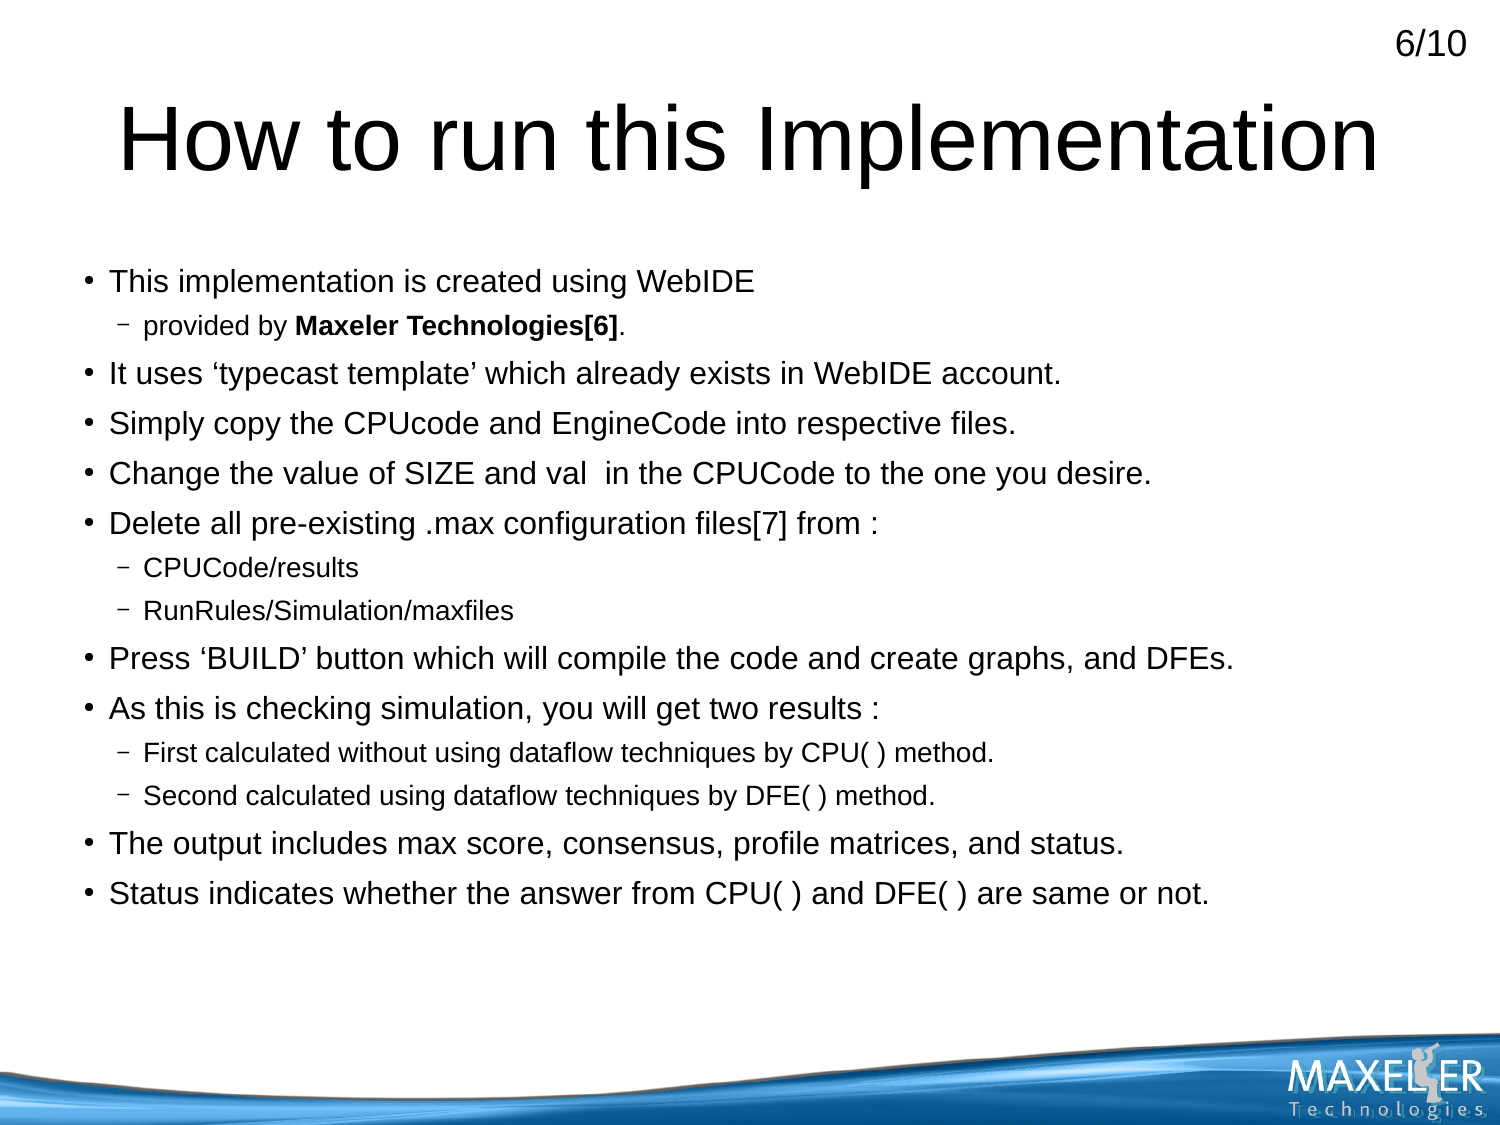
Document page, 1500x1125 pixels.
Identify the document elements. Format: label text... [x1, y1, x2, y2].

picture [0, 1023, 1500, 1125]
list This implementation is created using WebIDE provided by Maxeler Technologies[6]. It uses ‘typecast template’ which already exists in WebIDE account. Simply copy the CPUcode and EngineCode into respective files. Change the value of SIZE and val in the CPUCode to the one you desire. Delete all pre-existing .max configuration files[7] from : CPUCode/results RunRules/Simulation/maxfiles Press ‘BUILD’ button which will compile the code and create graphs, and DFEs. As this is checking simulation, you will get two results : First calculated without using dataflow techniques by CPU( ) method. Second calculated using dataflow techniques by DFE( ) method. The output includes max score, consensus, profile matrices, and status. Status indicates whether the answer from CPU( ) and DFE( ) are same or not. [75, 263, 1425, 916]
text_box 6/10 [1380, 15, 1486, 72]
title How to run this Implementation [75, 44, 1425, 233]
